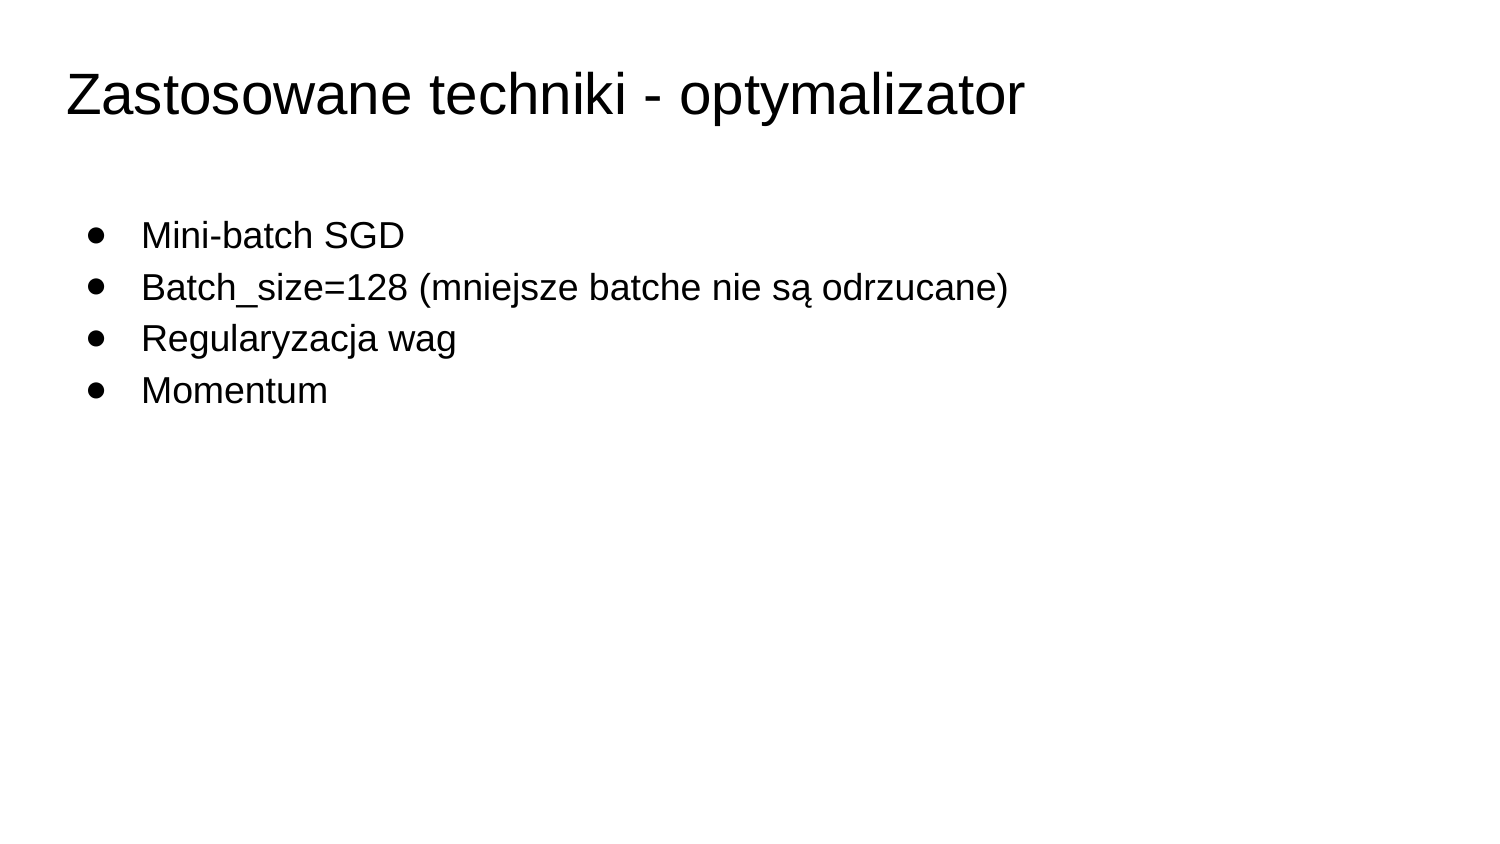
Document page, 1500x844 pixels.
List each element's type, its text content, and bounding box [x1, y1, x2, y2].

list Mini-batch SGD Batch_size=128 (mniejsze batche nie są odrzucane) Regularyzacja wag Momentum [51, 189, 1449, 750]
title Zastosowane techniki - optymalizator [51, 41, 1449, 136]
